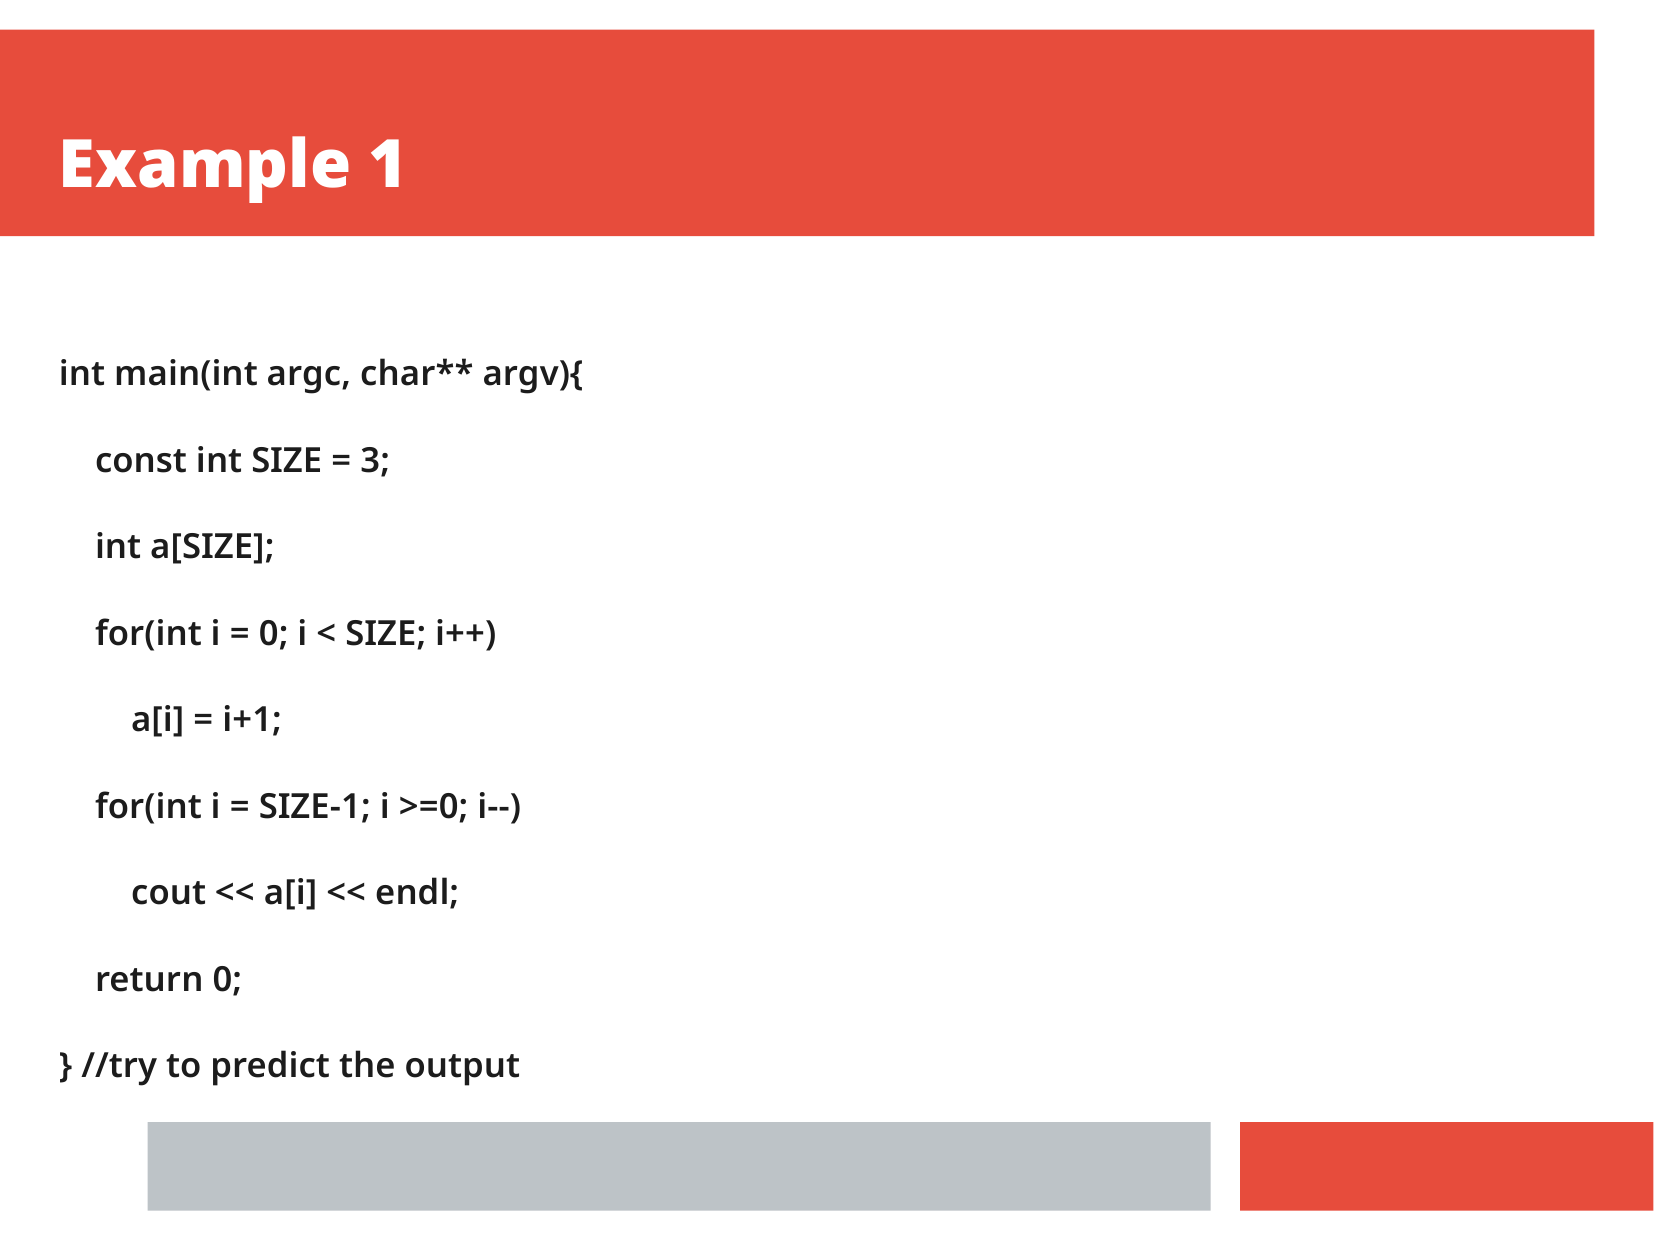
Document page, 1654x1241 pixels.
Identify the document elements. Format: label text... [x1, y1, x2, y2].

title Example 1 [59, 59, 1595, 207]
list int main(int argc, char** argv){ const int SIZE = 3; int a[SIZE]; for(int i = 0; i < SIZE; i++) a[i] = i+1; for(int i = SIZE-1; i >=0; i--) cout << a[i] << endl; return 0; } //try to predict the output [59, 324, 1565, 1093]
